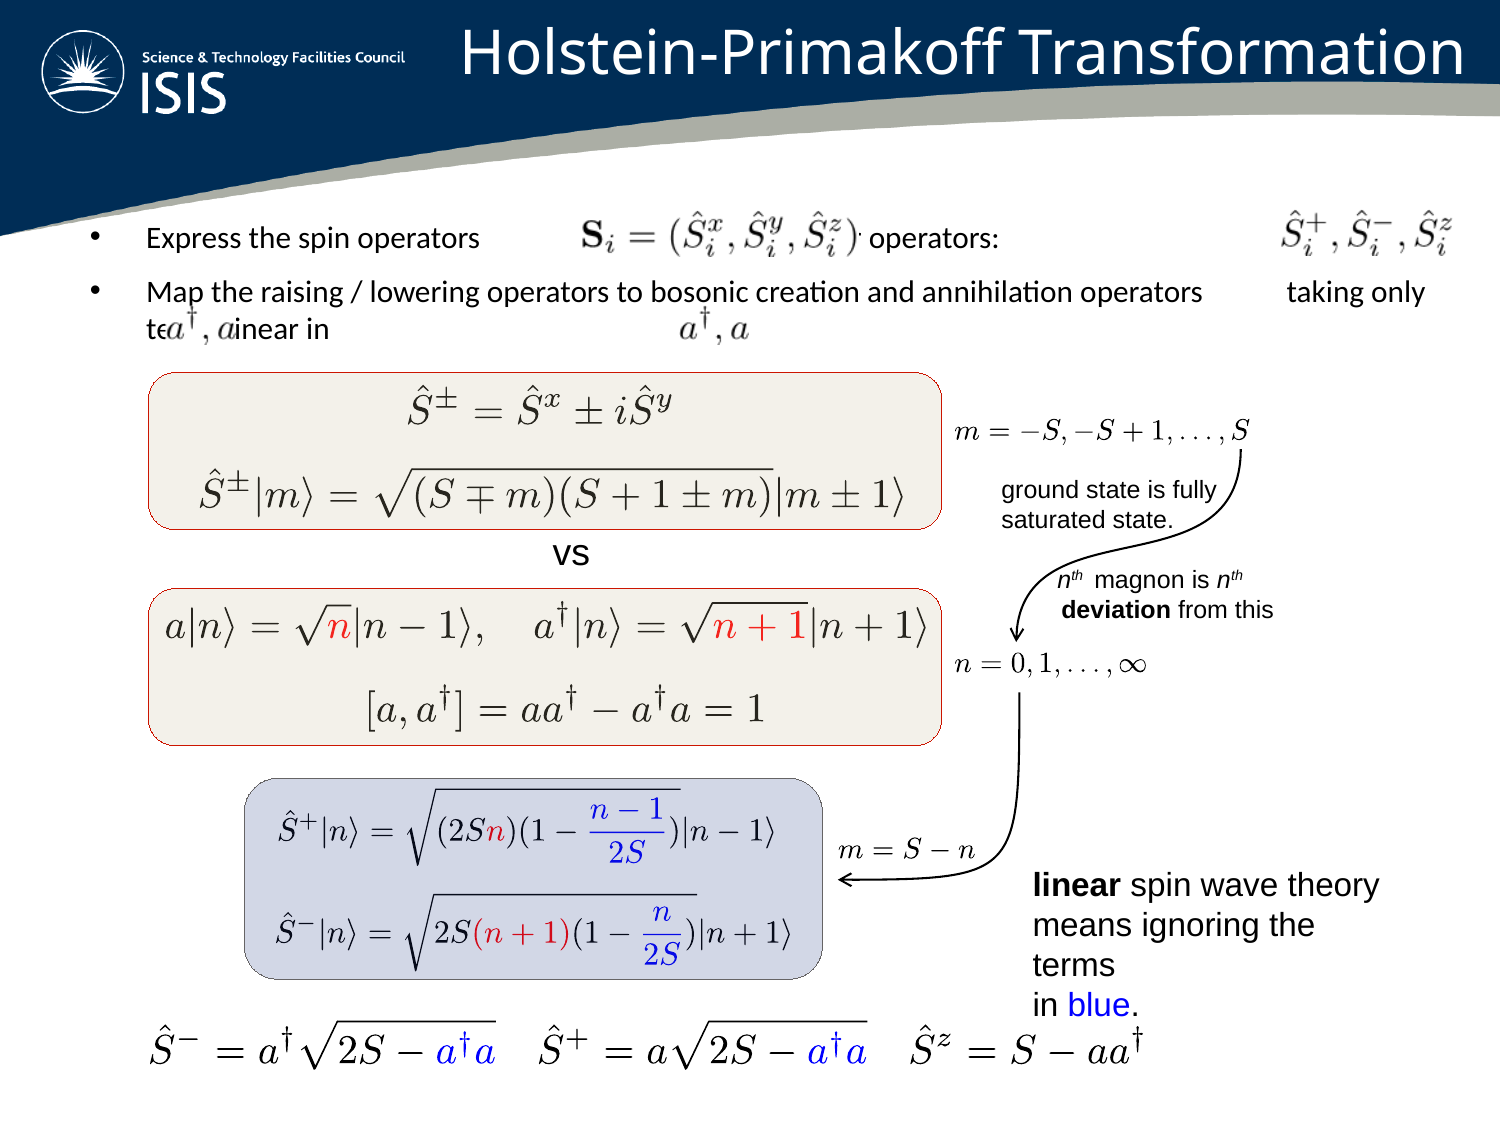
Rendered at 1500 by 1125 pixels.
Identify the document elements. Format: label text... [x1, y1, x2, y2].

text_box [954, 418, 1251, 446]
picture [678, 305, 749, 346]
text_box [147, 1020, 1146, 1070]
text_box [244, 778, 823, 980]
picture [0, 0, 1500, 302]
text_box [148, 372, 942, 530]
text_box linear spin wave theory means ignoring the terms in blue. [1017, 856, 1399, 1031]
list Express the spin operators as the ladder operators: Map the raising / lowering operators to bosonic creation and annihilation operators taking only terms linear in [75, 209, 1469, 385]
text_box Holstein-Primakoff Transformation [442, 3, 1483, 96]
picture [165, 305, 236, 346]
text_box [948, 652, 1146, 678]
picture [580, 210, 859, 257]
text_box [837, 837, 976, 861]
text_box vs [537, 530, 606, 581]
text_box [148, 588, 942, 746]
text_box ground state is fully saturated state. nth magnon is nth deviation from this [986, 466, 1289, 631]
